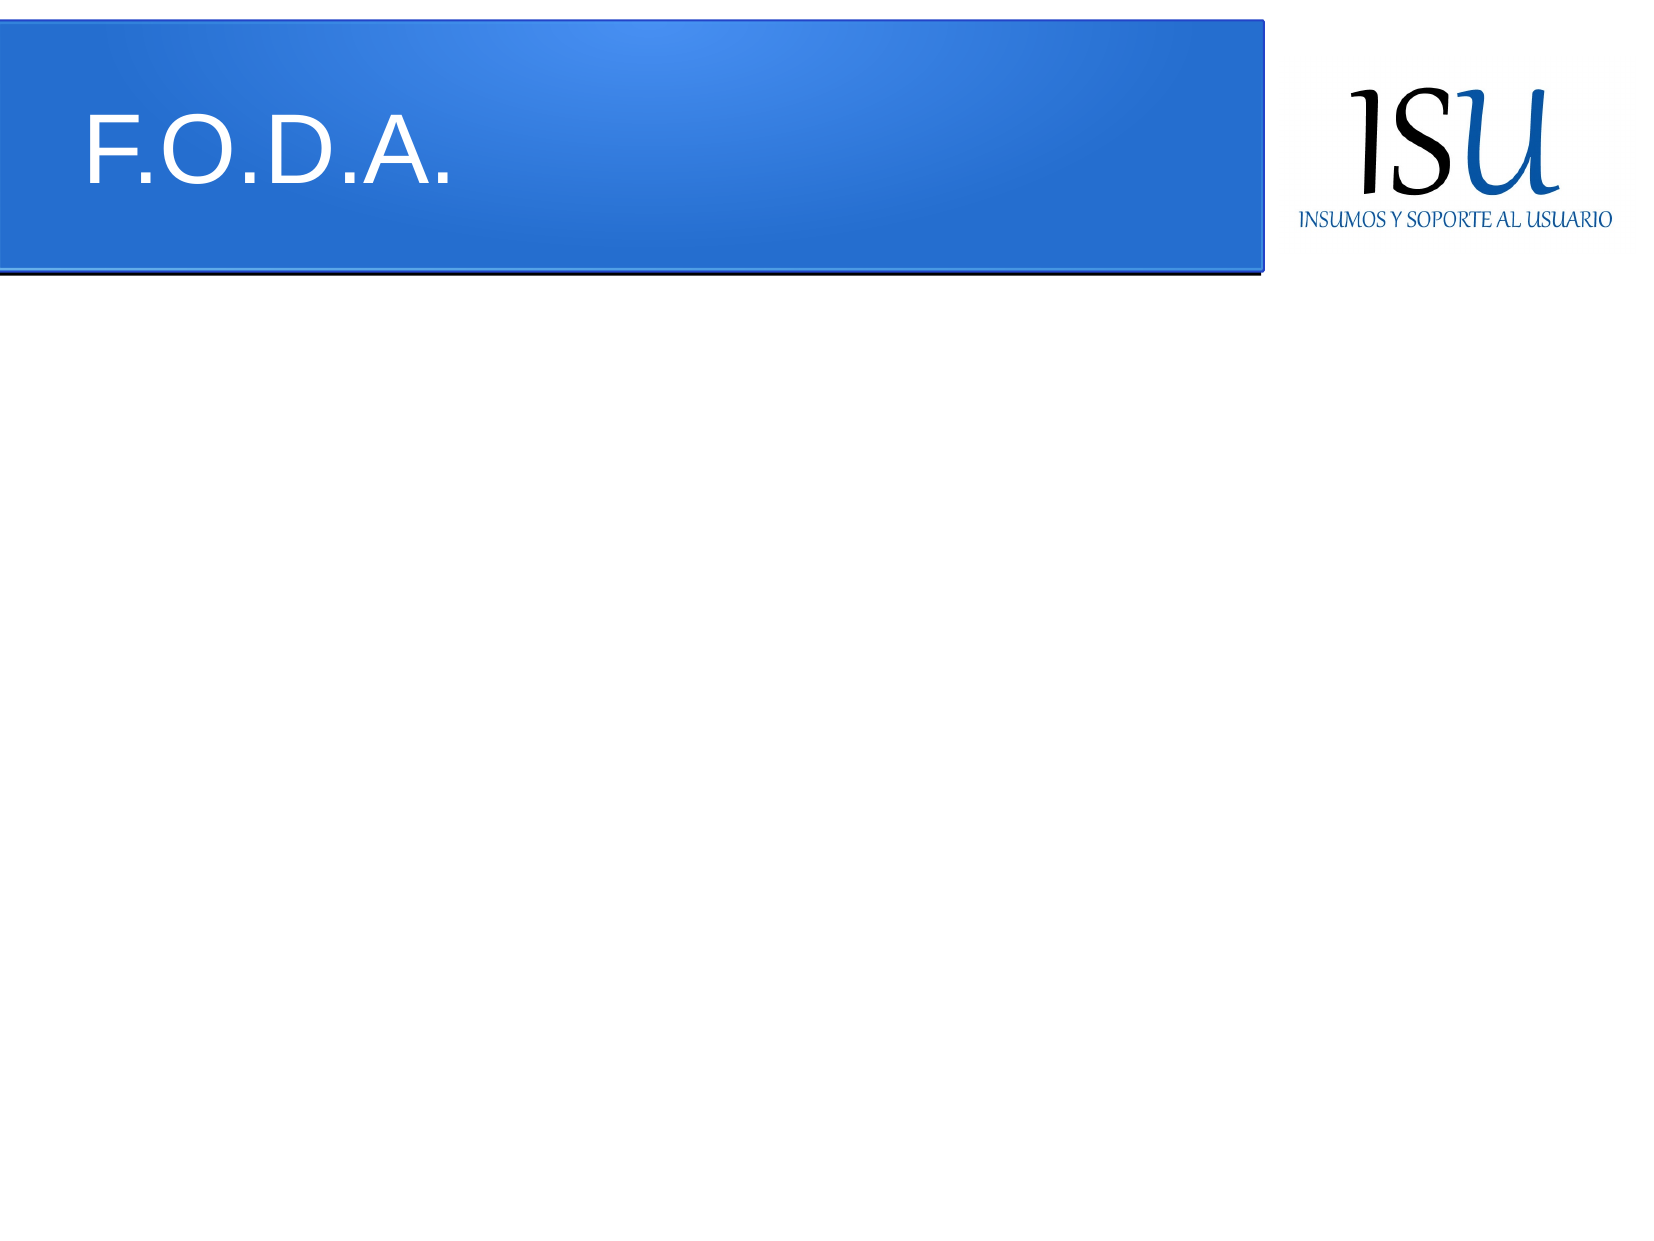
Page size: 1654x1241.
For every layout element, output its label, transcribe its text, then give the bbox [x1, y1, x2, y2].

picture [1279, 56, 1636, 254]
title F.O.D.A. [82, 47, 1235, 252]
